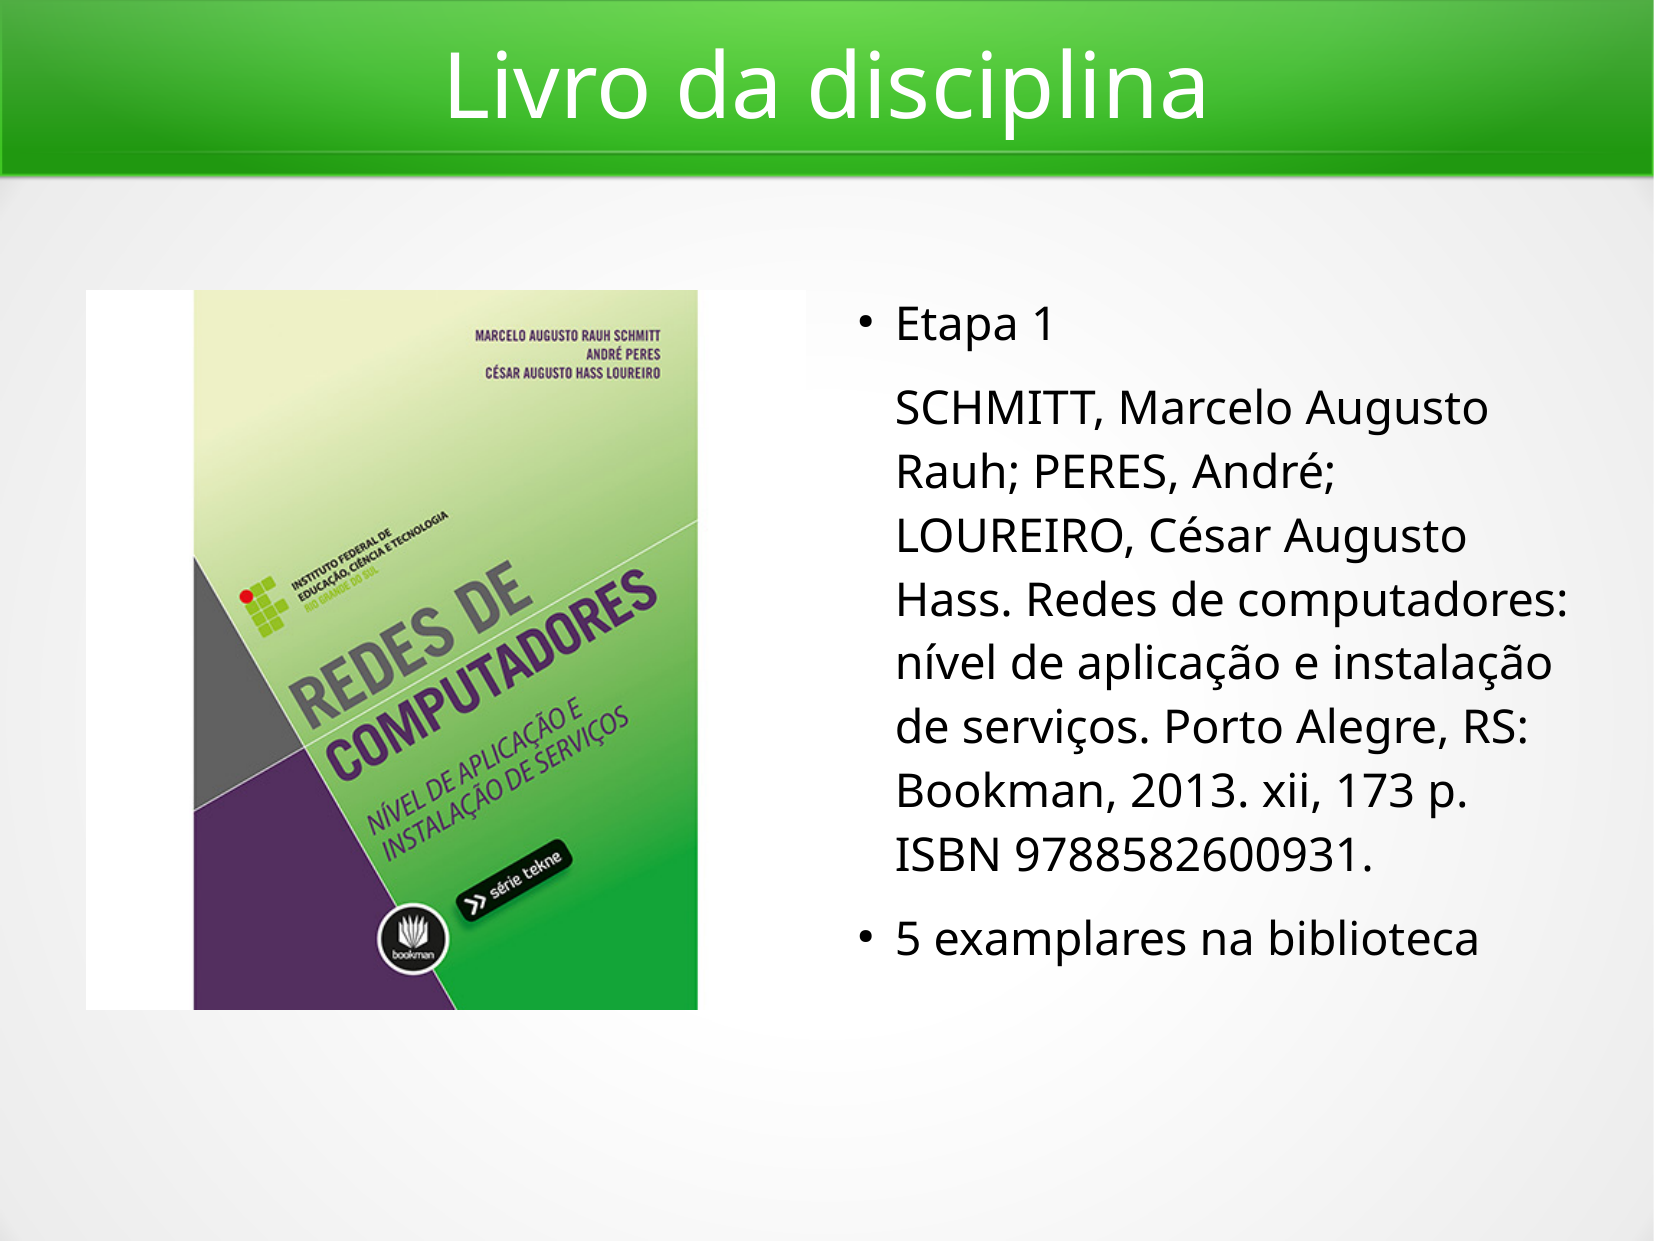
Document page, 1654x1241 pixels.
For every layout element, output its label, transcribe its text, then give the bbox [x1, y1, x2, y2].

title Livro da disciplina [82, 11, 1571, 154]
picture [0, 0, 1654, 1241]
list Etapa 1 SCHMITT, Marcelo Augusto Rauh; PERES, André; LOUREIRO, César Augusto Hass. Redes de computadores: nível de aplicação e instalação de serviços. Porto Alegre, RS: Bookman, 2013. xii, 173 p. ISBN 9788582600931. 5 examplares na biblioteca [845, 290, 1572, 1010]
